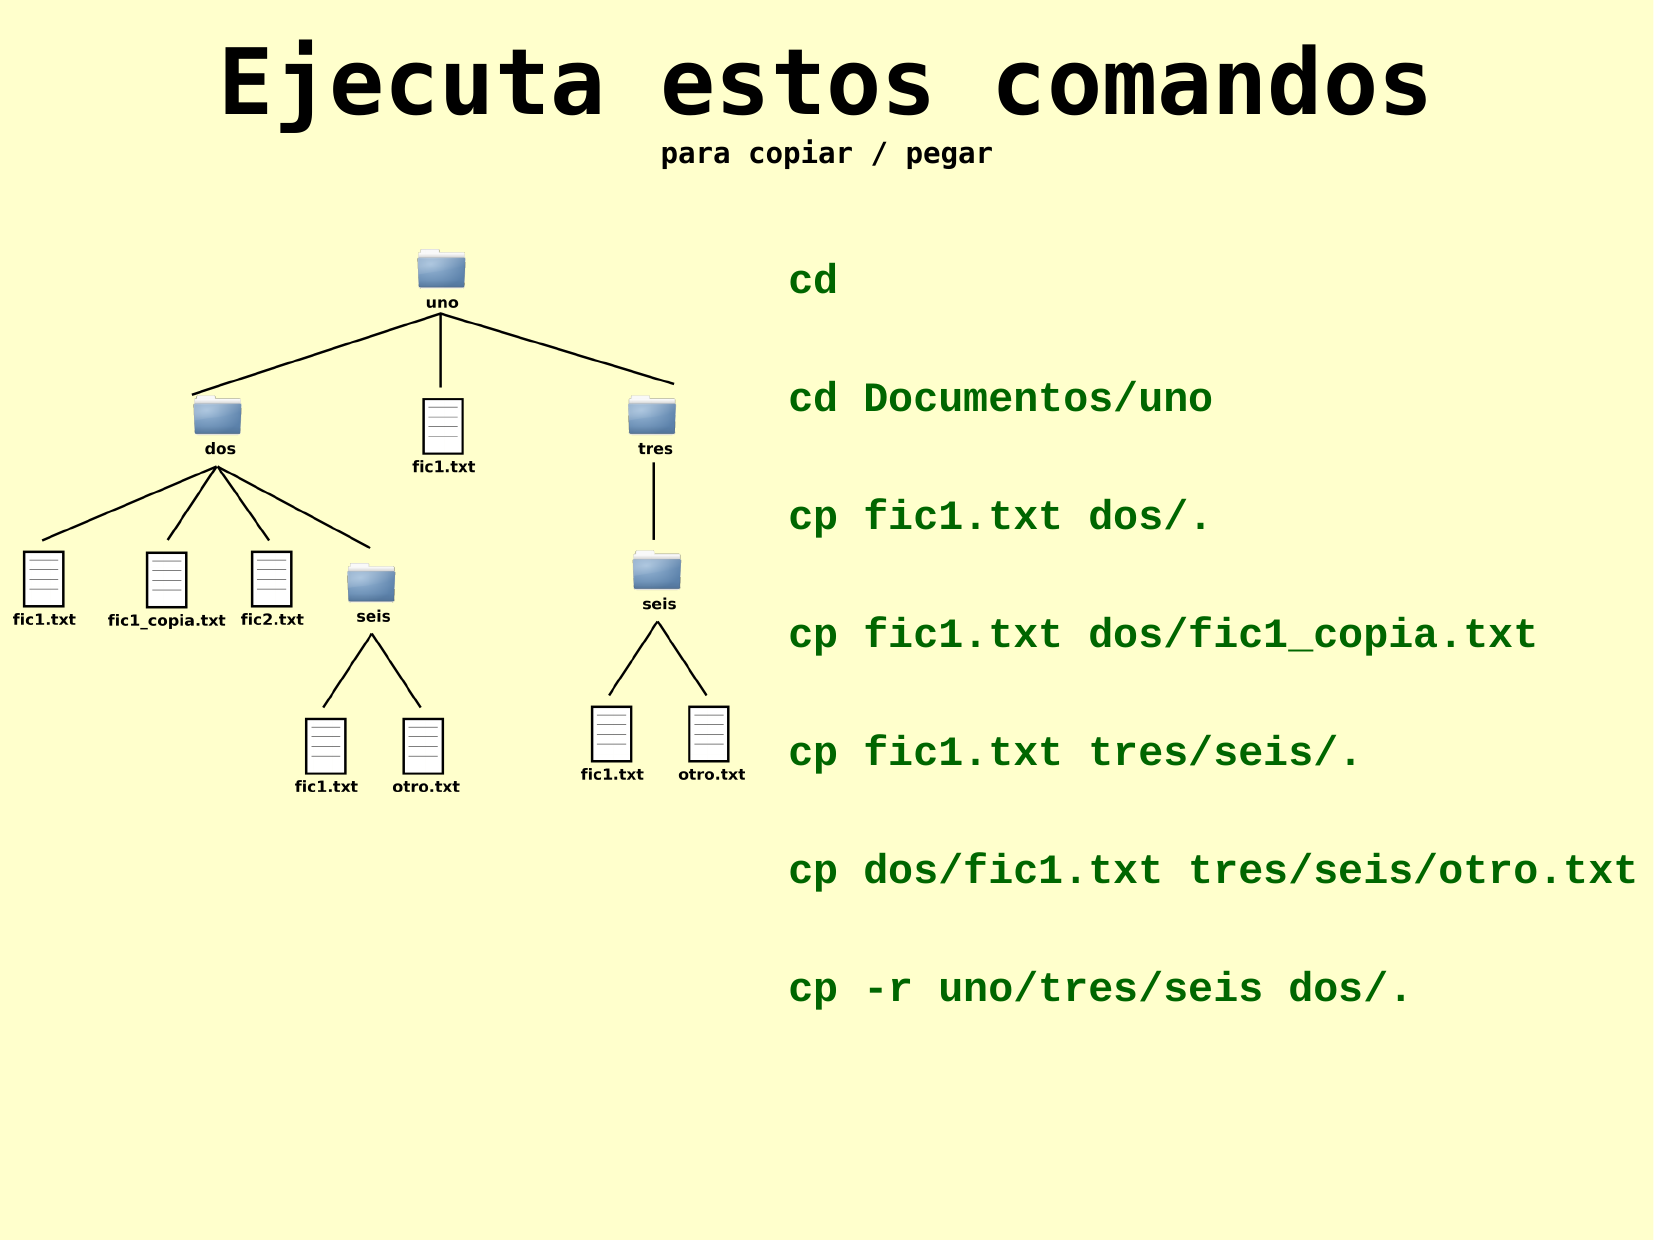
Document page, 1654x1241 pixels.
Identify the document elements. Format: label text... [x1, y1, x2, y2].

text_box cd [773, 251, 1654, 331]
text_box cp fic1.txt tres/seis/. [773, 723, 1654, 804]
text_box cp fic1.txt dos/. [773, 487, 1654, 567]
text_box cp dos/fic1.txt tres/seis/otro.txt [773, 841, 1654, 922]
picture [13, 249, 745, 792]
text_box cp fic1.txt dos/fic1_copia.txt [773, 605, 1654, 686]
text_box cp -r uno/tres/seis dos/. [773, 959, 1654, 1040]
text_box cd Documentos/uno [773, 369, 1654, 449]
title Ejecuta estos comandos para copiar / pegar [82, 0, 1571, 204]
